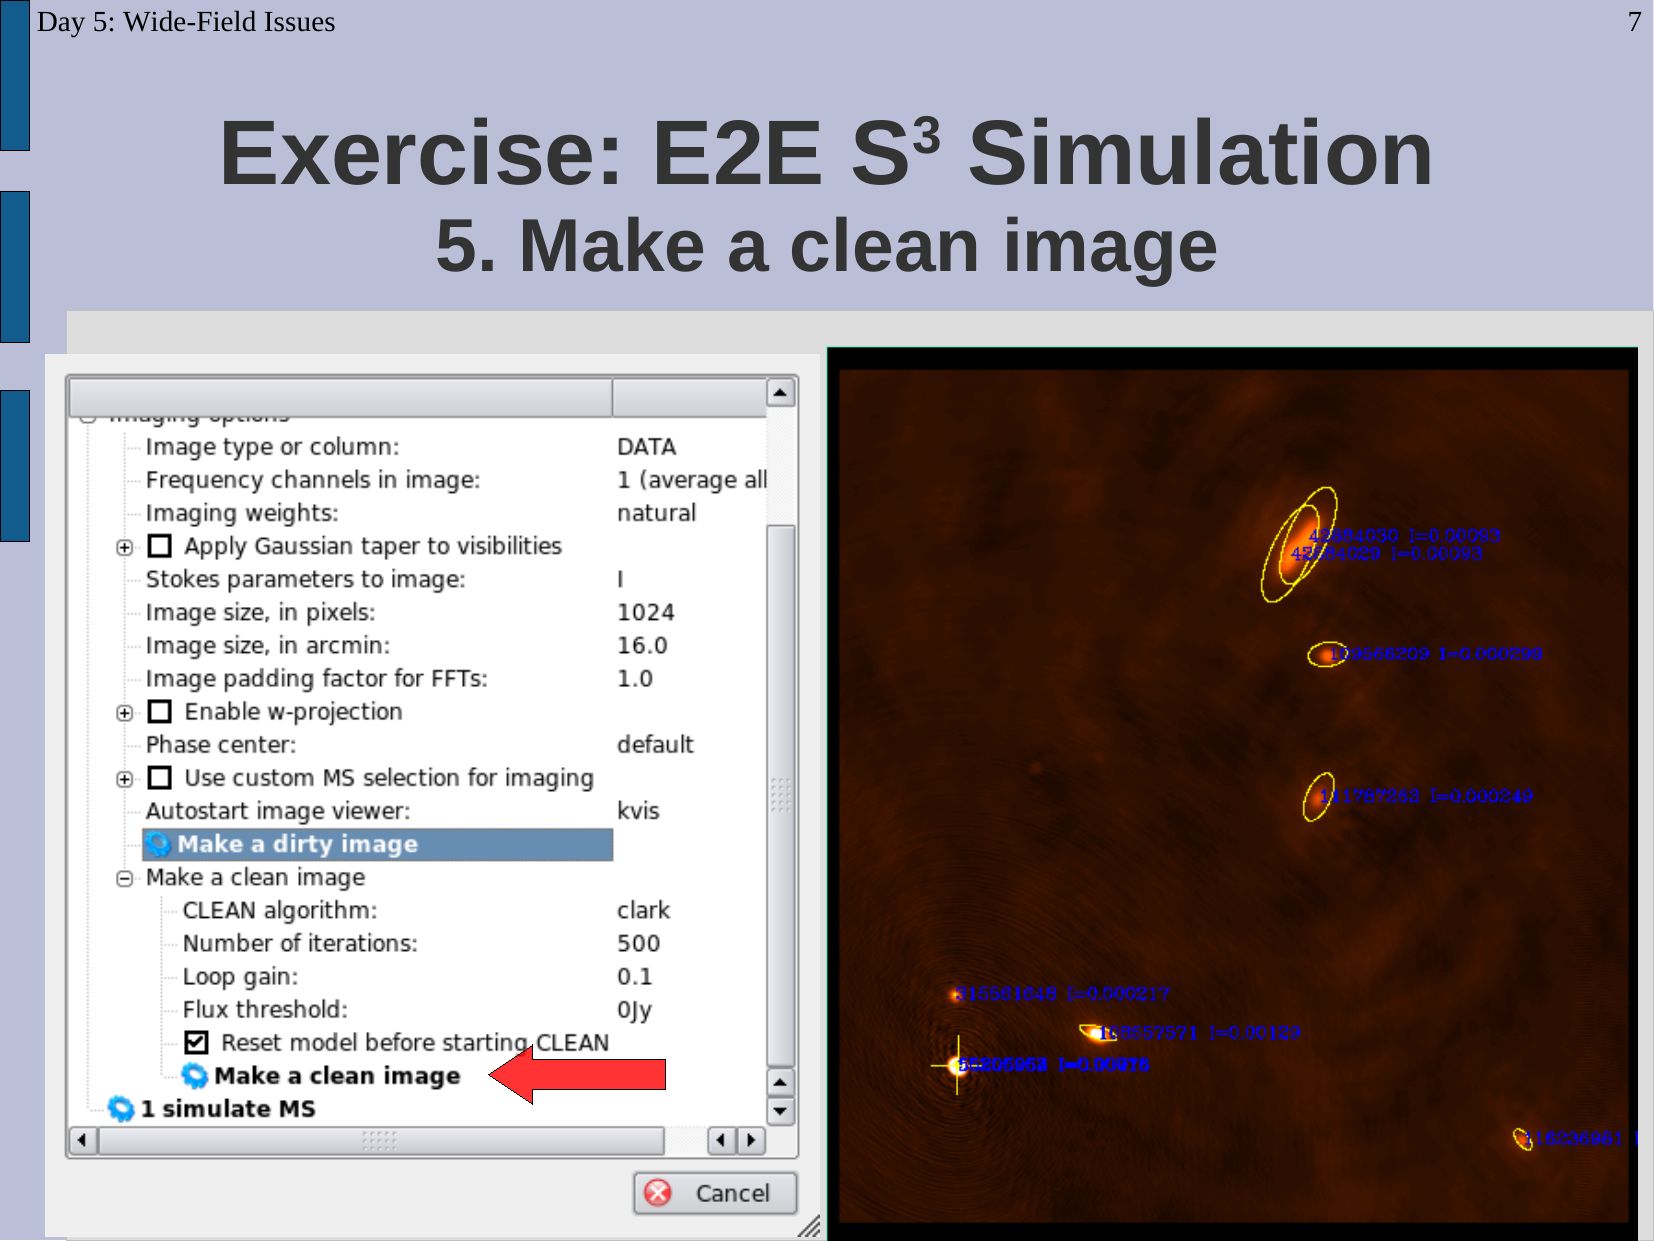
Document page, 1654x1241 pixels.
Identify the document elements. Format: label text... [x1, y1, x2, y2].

picture [826, 346, 1638, 1241]
title Exercise: E2E S3 Simulation 5. Make a clean image [121, 86, 1534, 303]
picture [45, 354, 820, 1237]
text_box [488, 1044, 666, 1105]
